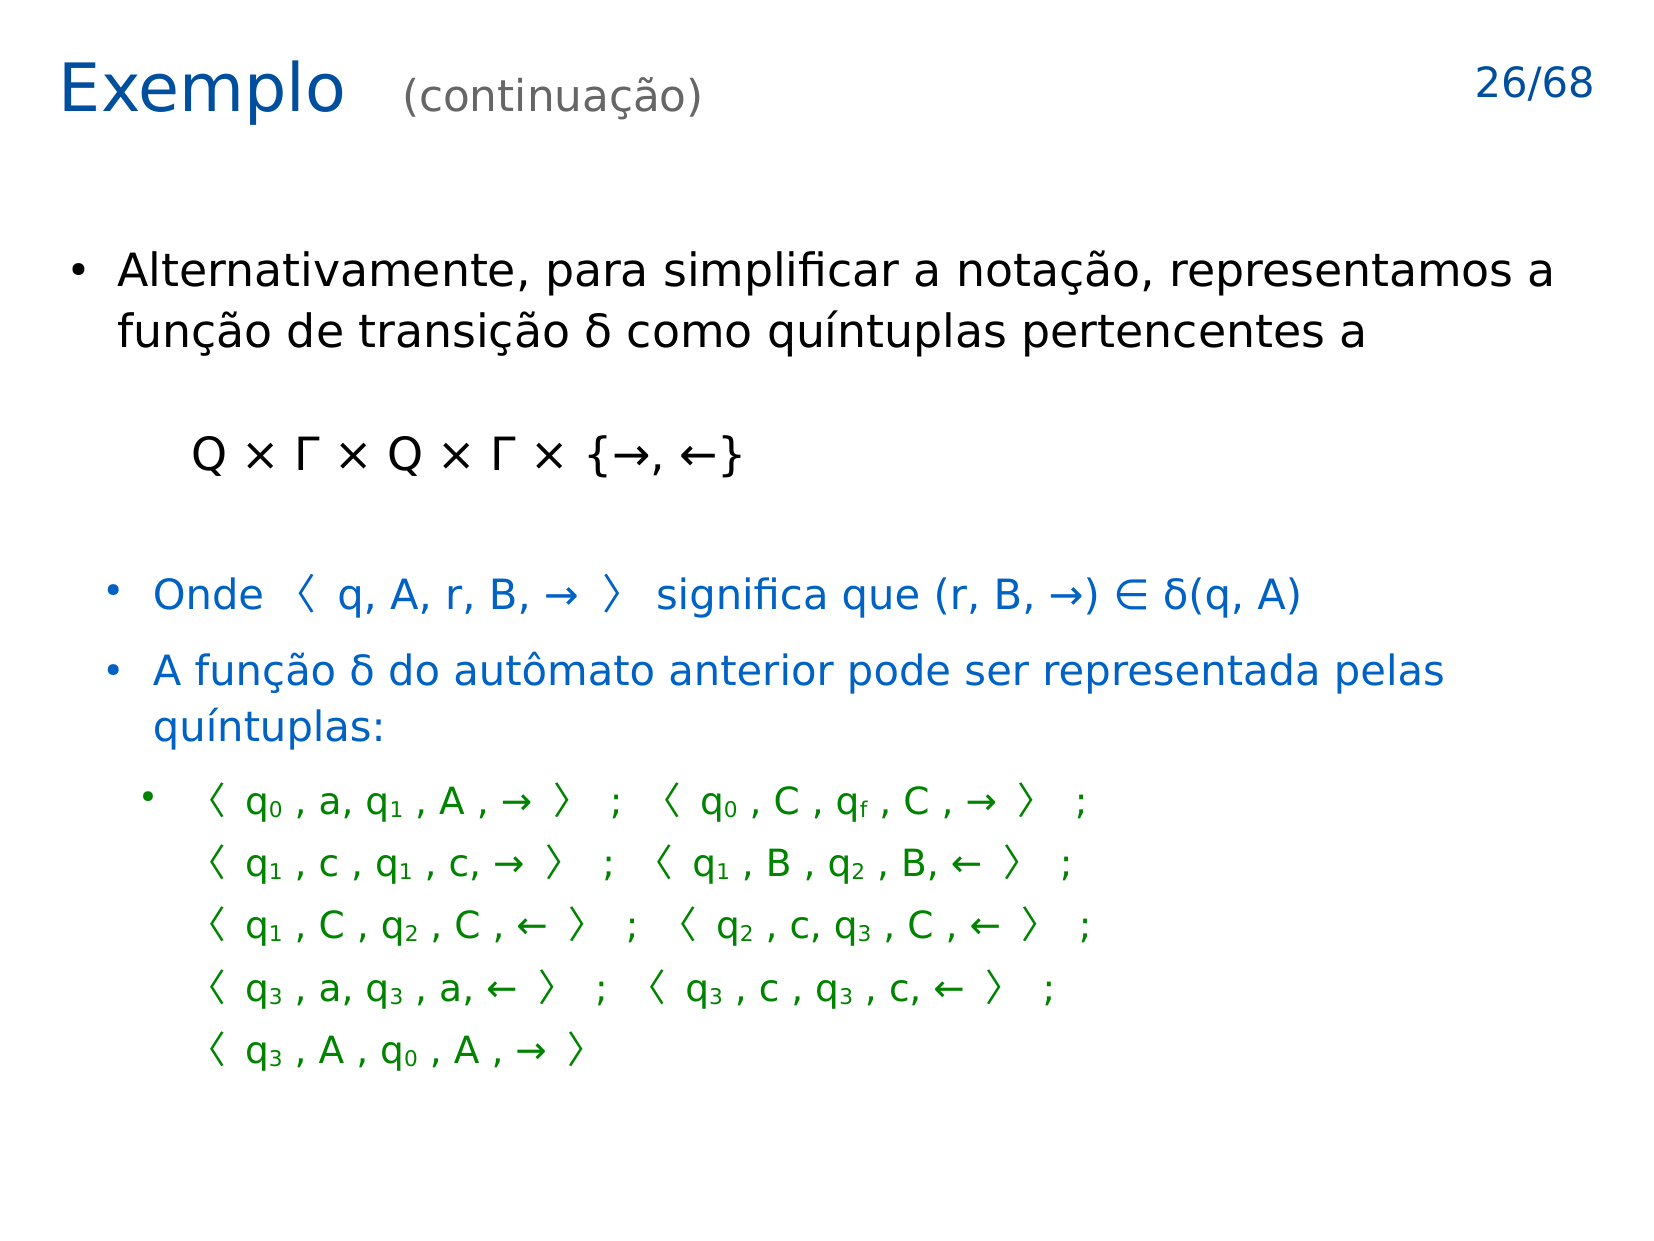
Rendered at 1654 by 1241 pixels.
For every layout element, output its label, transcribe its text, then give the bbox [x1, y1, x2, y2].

list Alternativamente, para simplificar a notação, representamos a função de transição δ como quíntuplas pertencentes a Q × Γ × Q × Γ × {→, ←} Onde〈 q, A, r, B, → 〉significa que (r, B, →) ∈ δ(q, A) A função δ do autômato anterior pode ser representada pelas quíntuplas: 〈 q0 , a, q1 , A , → 〉 ; 〈 q0 , C , qf , C , → 〉 ; 〈 q1 , c , q1 , c, → 〉 ; 〈 q1 , B , q2 , B, ← 〉 ; 〈 q1 , C , q2 , C , ← 〉 ; 〈 q2 , c, q3 , C , ← 〉 ; 〈 q3 , a, q3 , a, ← 〉 ; 〈 q3 , c , q3 , c, ← 〉 ; 〈 q3 , A , q0 , A , → 〉 [70, 236, 1588, 1211]
title Exemplo (continuação) [59, 29, 1625, 148]
